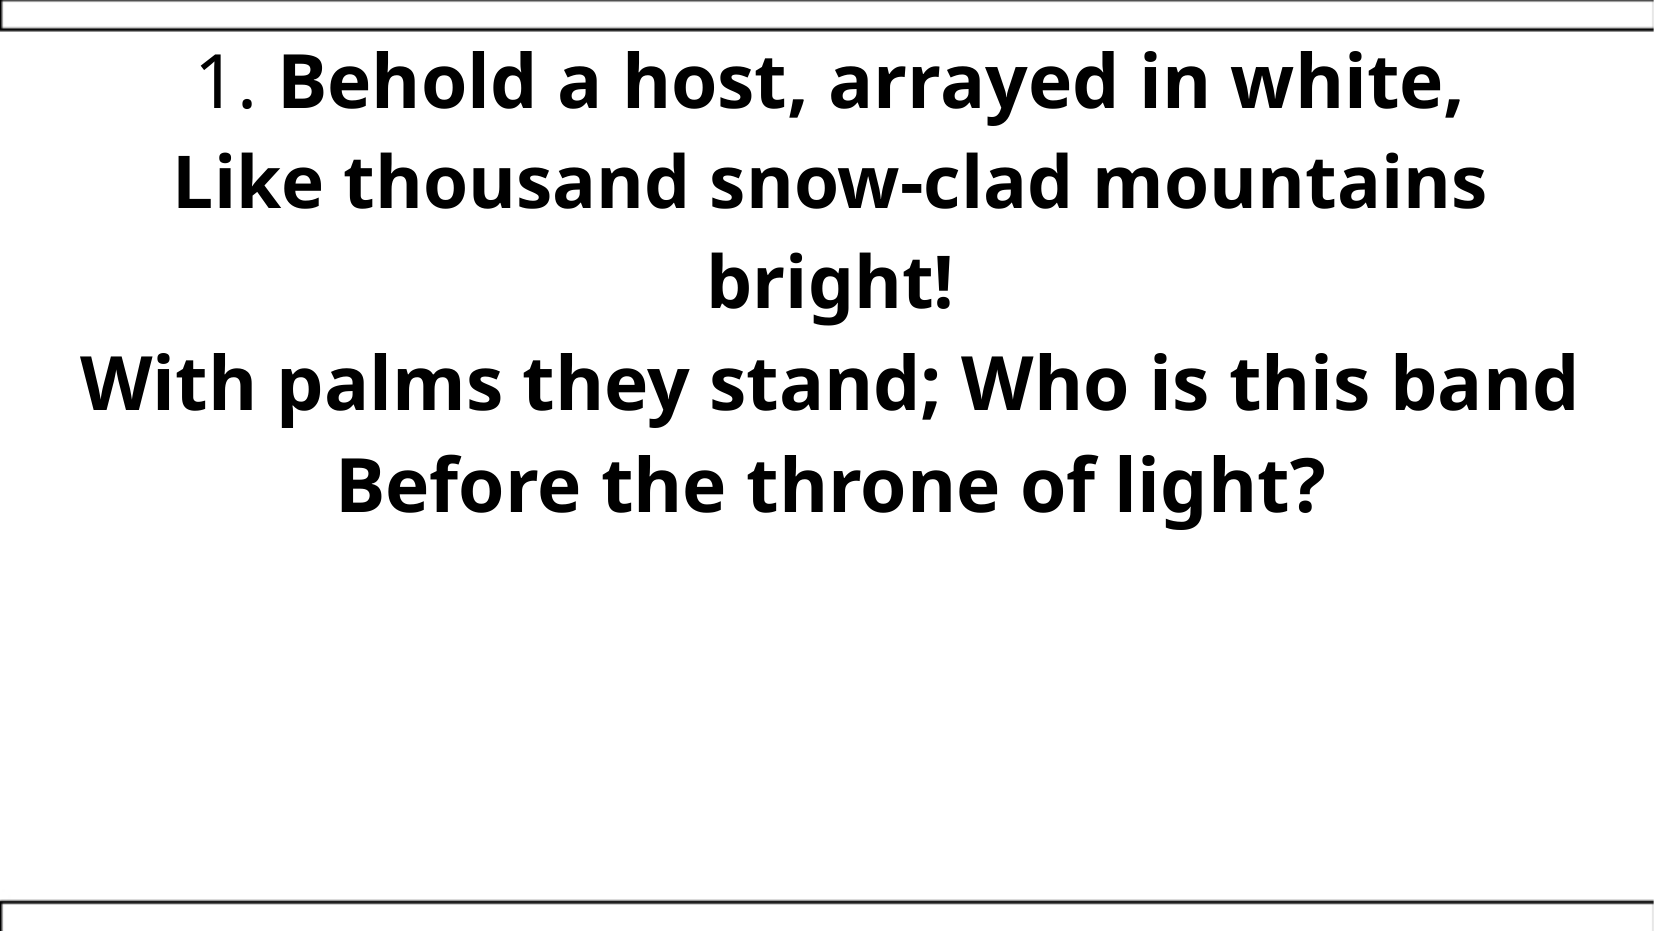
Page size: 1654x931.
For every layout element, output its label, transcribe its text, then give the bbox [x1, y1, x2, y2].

picture [0, 0, 1654, 931]
title 1. Behold a host, arrayed in white, Like thousand snow-clad mountains bright! With palms they stand; Who is this band Before the throne of light? [75, 28, 1587, 464]
